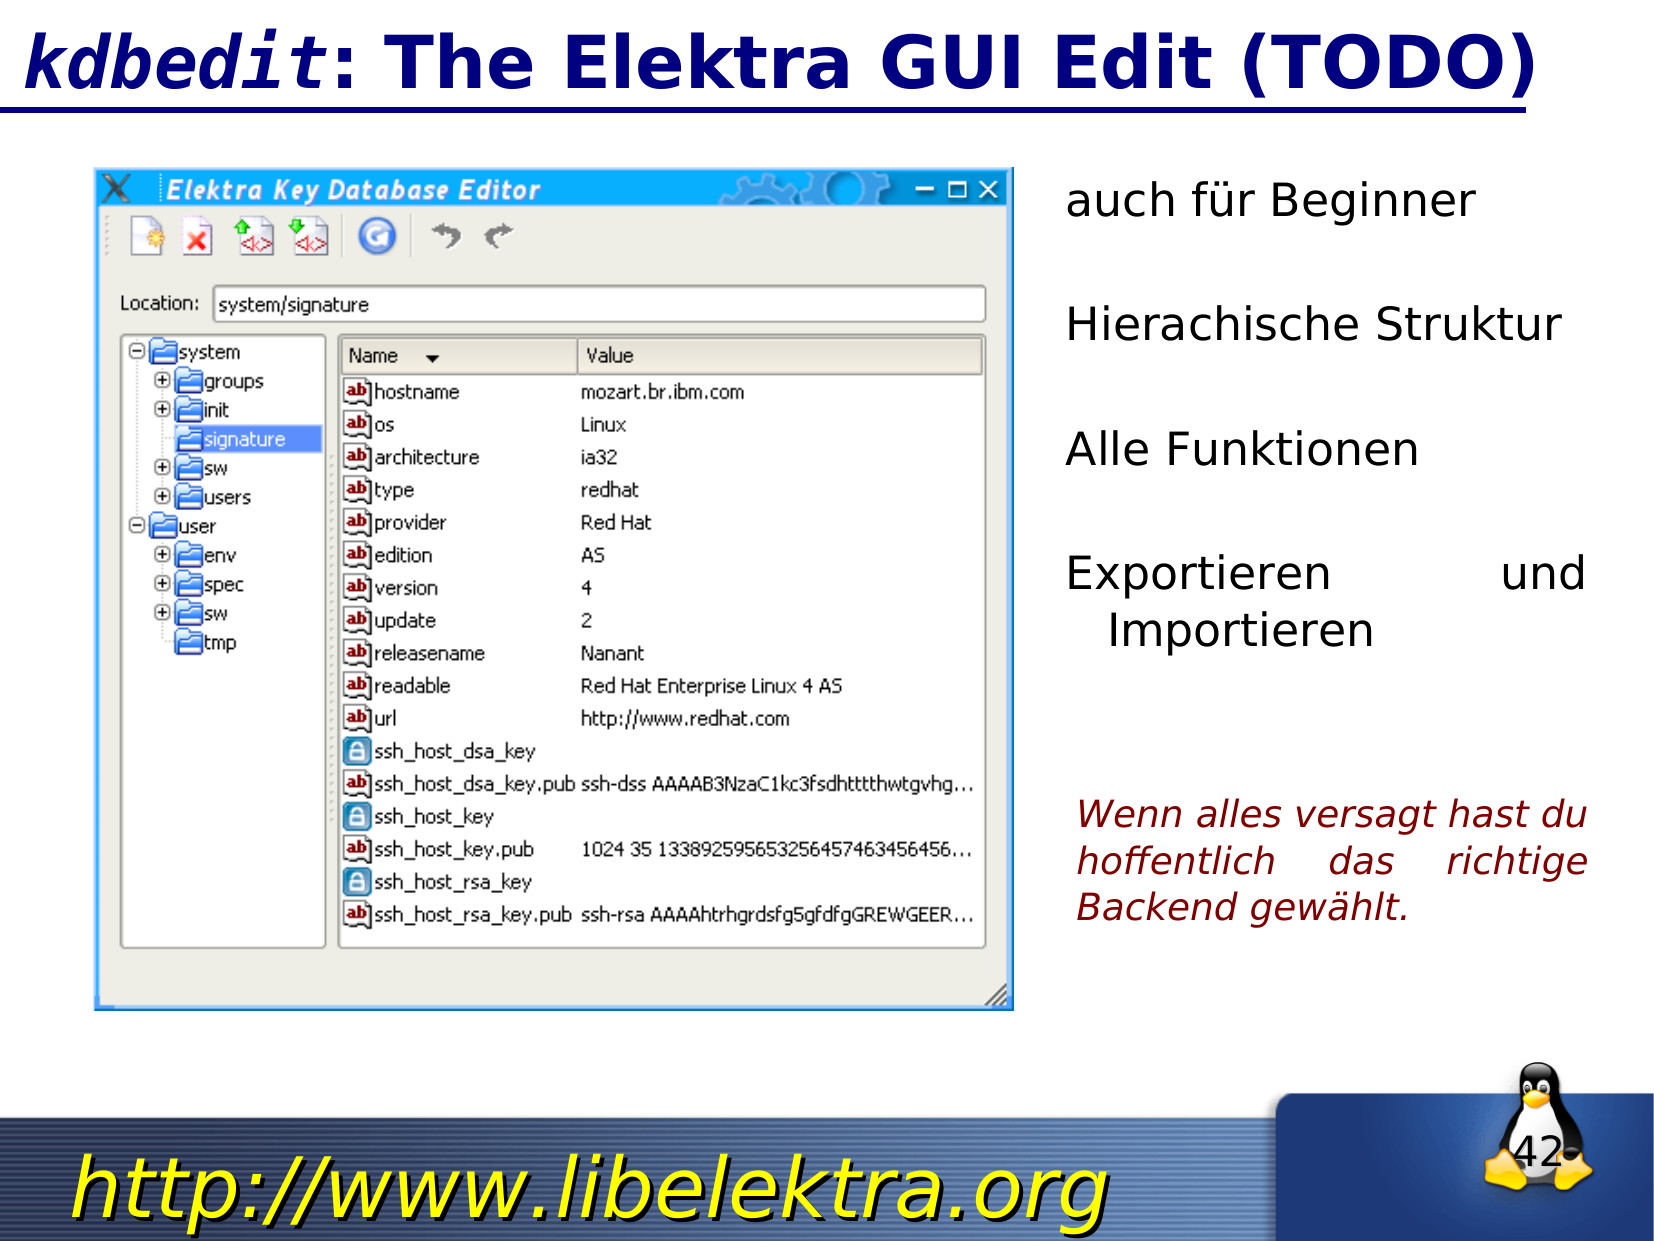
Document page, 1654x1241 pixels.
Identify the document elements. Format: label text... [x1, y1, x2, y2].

text_box <Nummer> [1312, 1122, 1566, 1178]
list auch für Beginner Hierachische Struktur Alle Funktionen Exportieren und Importieren [1050, 162, 1603, 718]
text_box kdbedit: The Elektra GUI Edit (TODO) [22, 14, 1611, 111]
picture [0, 1061, 1654, 1241]
picture [93, 167, 1012, 1011]
text_box Wenn alles versagt hast du hoffentlich das richtige Backend gewählt. [1076, 789, 1589, 999]
